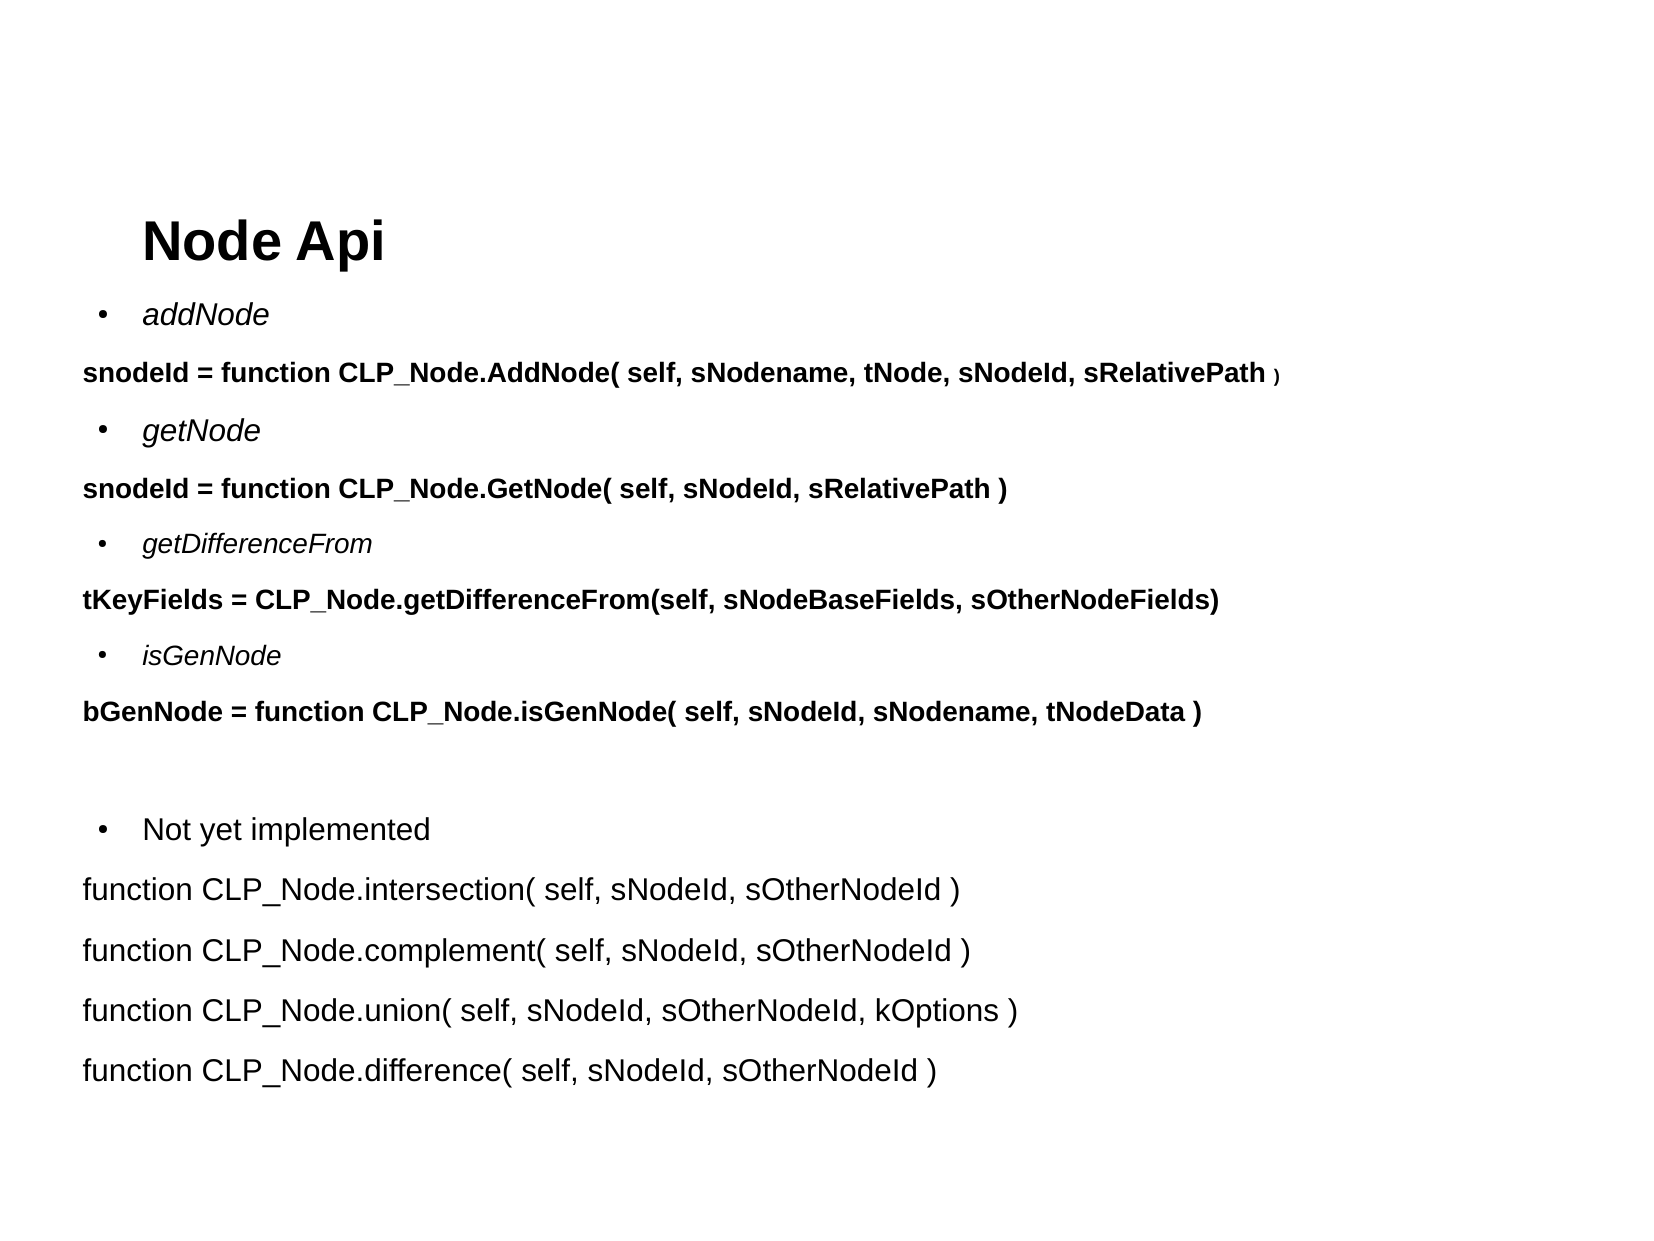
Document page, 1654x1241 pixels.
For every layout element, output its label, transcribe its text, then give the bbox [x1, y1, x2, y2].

list Node Api addNode snodeId = function CLP_Node.AddNode( self, sNodename, tNode, sNodeId, sRelativePath ) getNode snodeId = function CLP_Node.GetNode( self, sNodeId, sRelativePath ) getDifferenceFrom tKeyFields = CLP_Node.getDifferenceFrom(self, sNodeBaseFields, sOtherNodeFields) isGenNode bGenNode = function CLP_Node.isGenNode( self, sNodeId, sNodename, tNodeData ) Not yet implemented function CLP_Node.intersection( self, sNodeId, sOtherNodeId ) function CLP_Node.complement( self, sNodeId, sOtherNodeId ) function CLP_Node.union( self, sNodeId, sOtherNodeId, kOptions ) function CLP_Node.difference( self, sNodeId, sOtherNodeId ) [82, 210, 1591, 1096]
